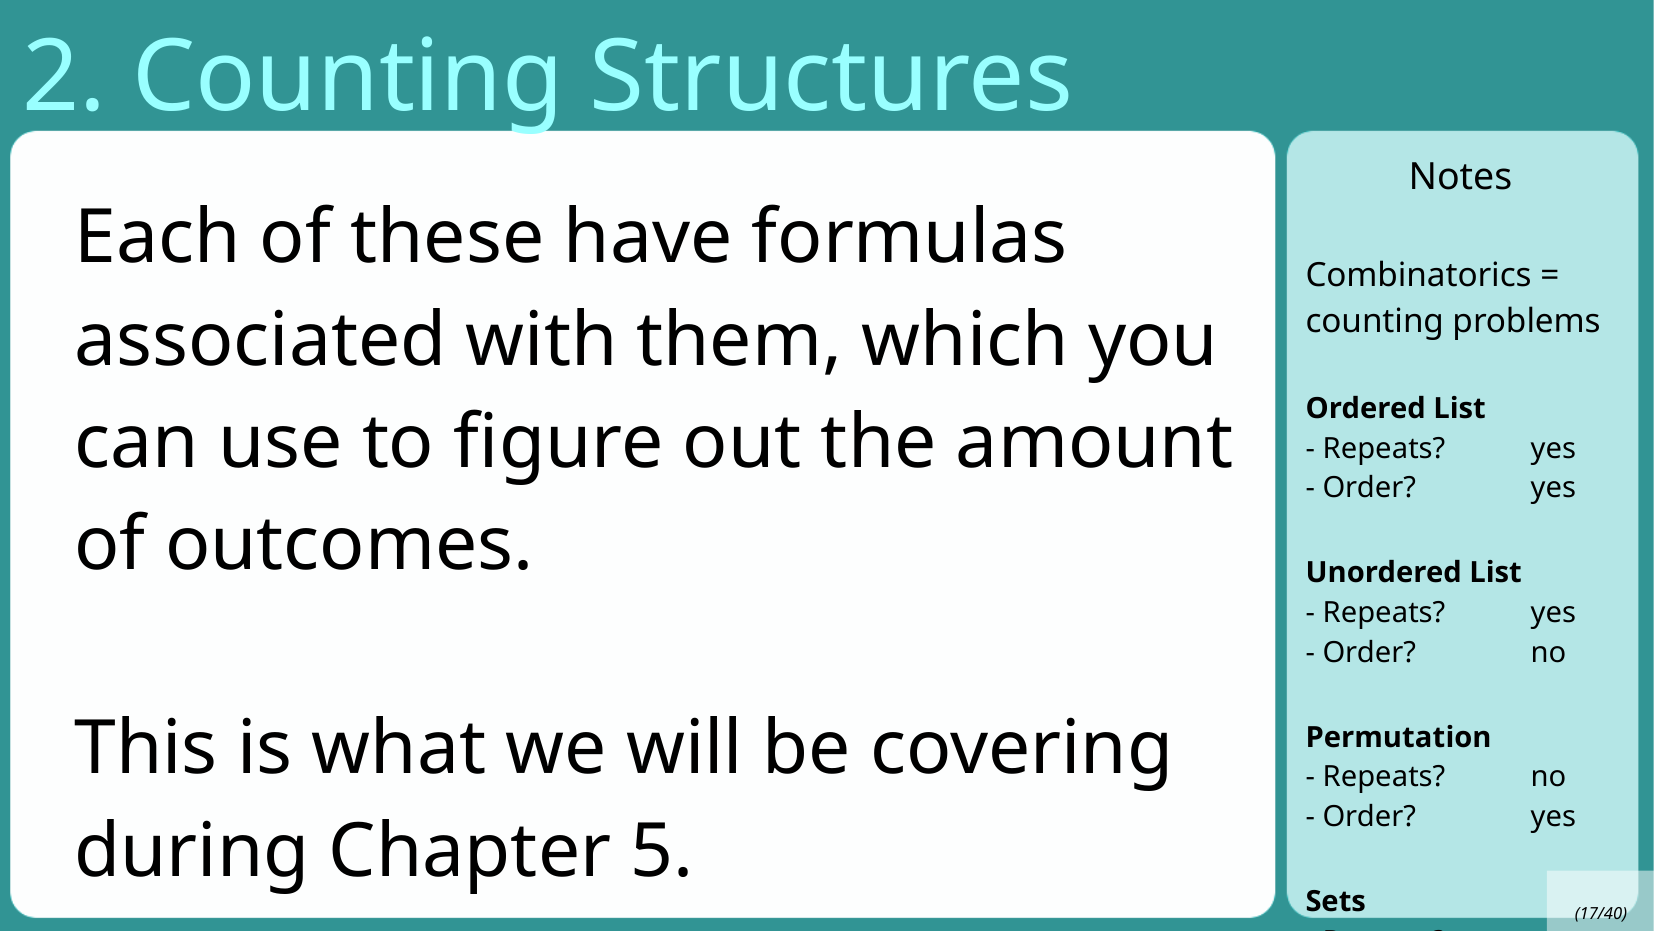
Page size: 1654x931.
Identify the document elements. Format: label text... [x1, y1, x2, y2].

picture [0, 0, 1654, 931]
text_box (<number>/40) [1546, 877, 1654, 931]
title 2. Counting Structures [22, 13, 1511, 130]
text_box Notes Combinatorics = counting problems Ordered List - Repeats? yes - Order? yes Unordered List - Repeats? yes - Order? no Permutation - Repeats? no - Order? yes Sets - Repeats? no - Order? no [1290, 141, 1631, 858]
text_box Each of these have formulas associated with them, which you can use to figure out the amount of outcomes. This is what we will be covering during Chapter 5. [74, 182, 1244, 773]
